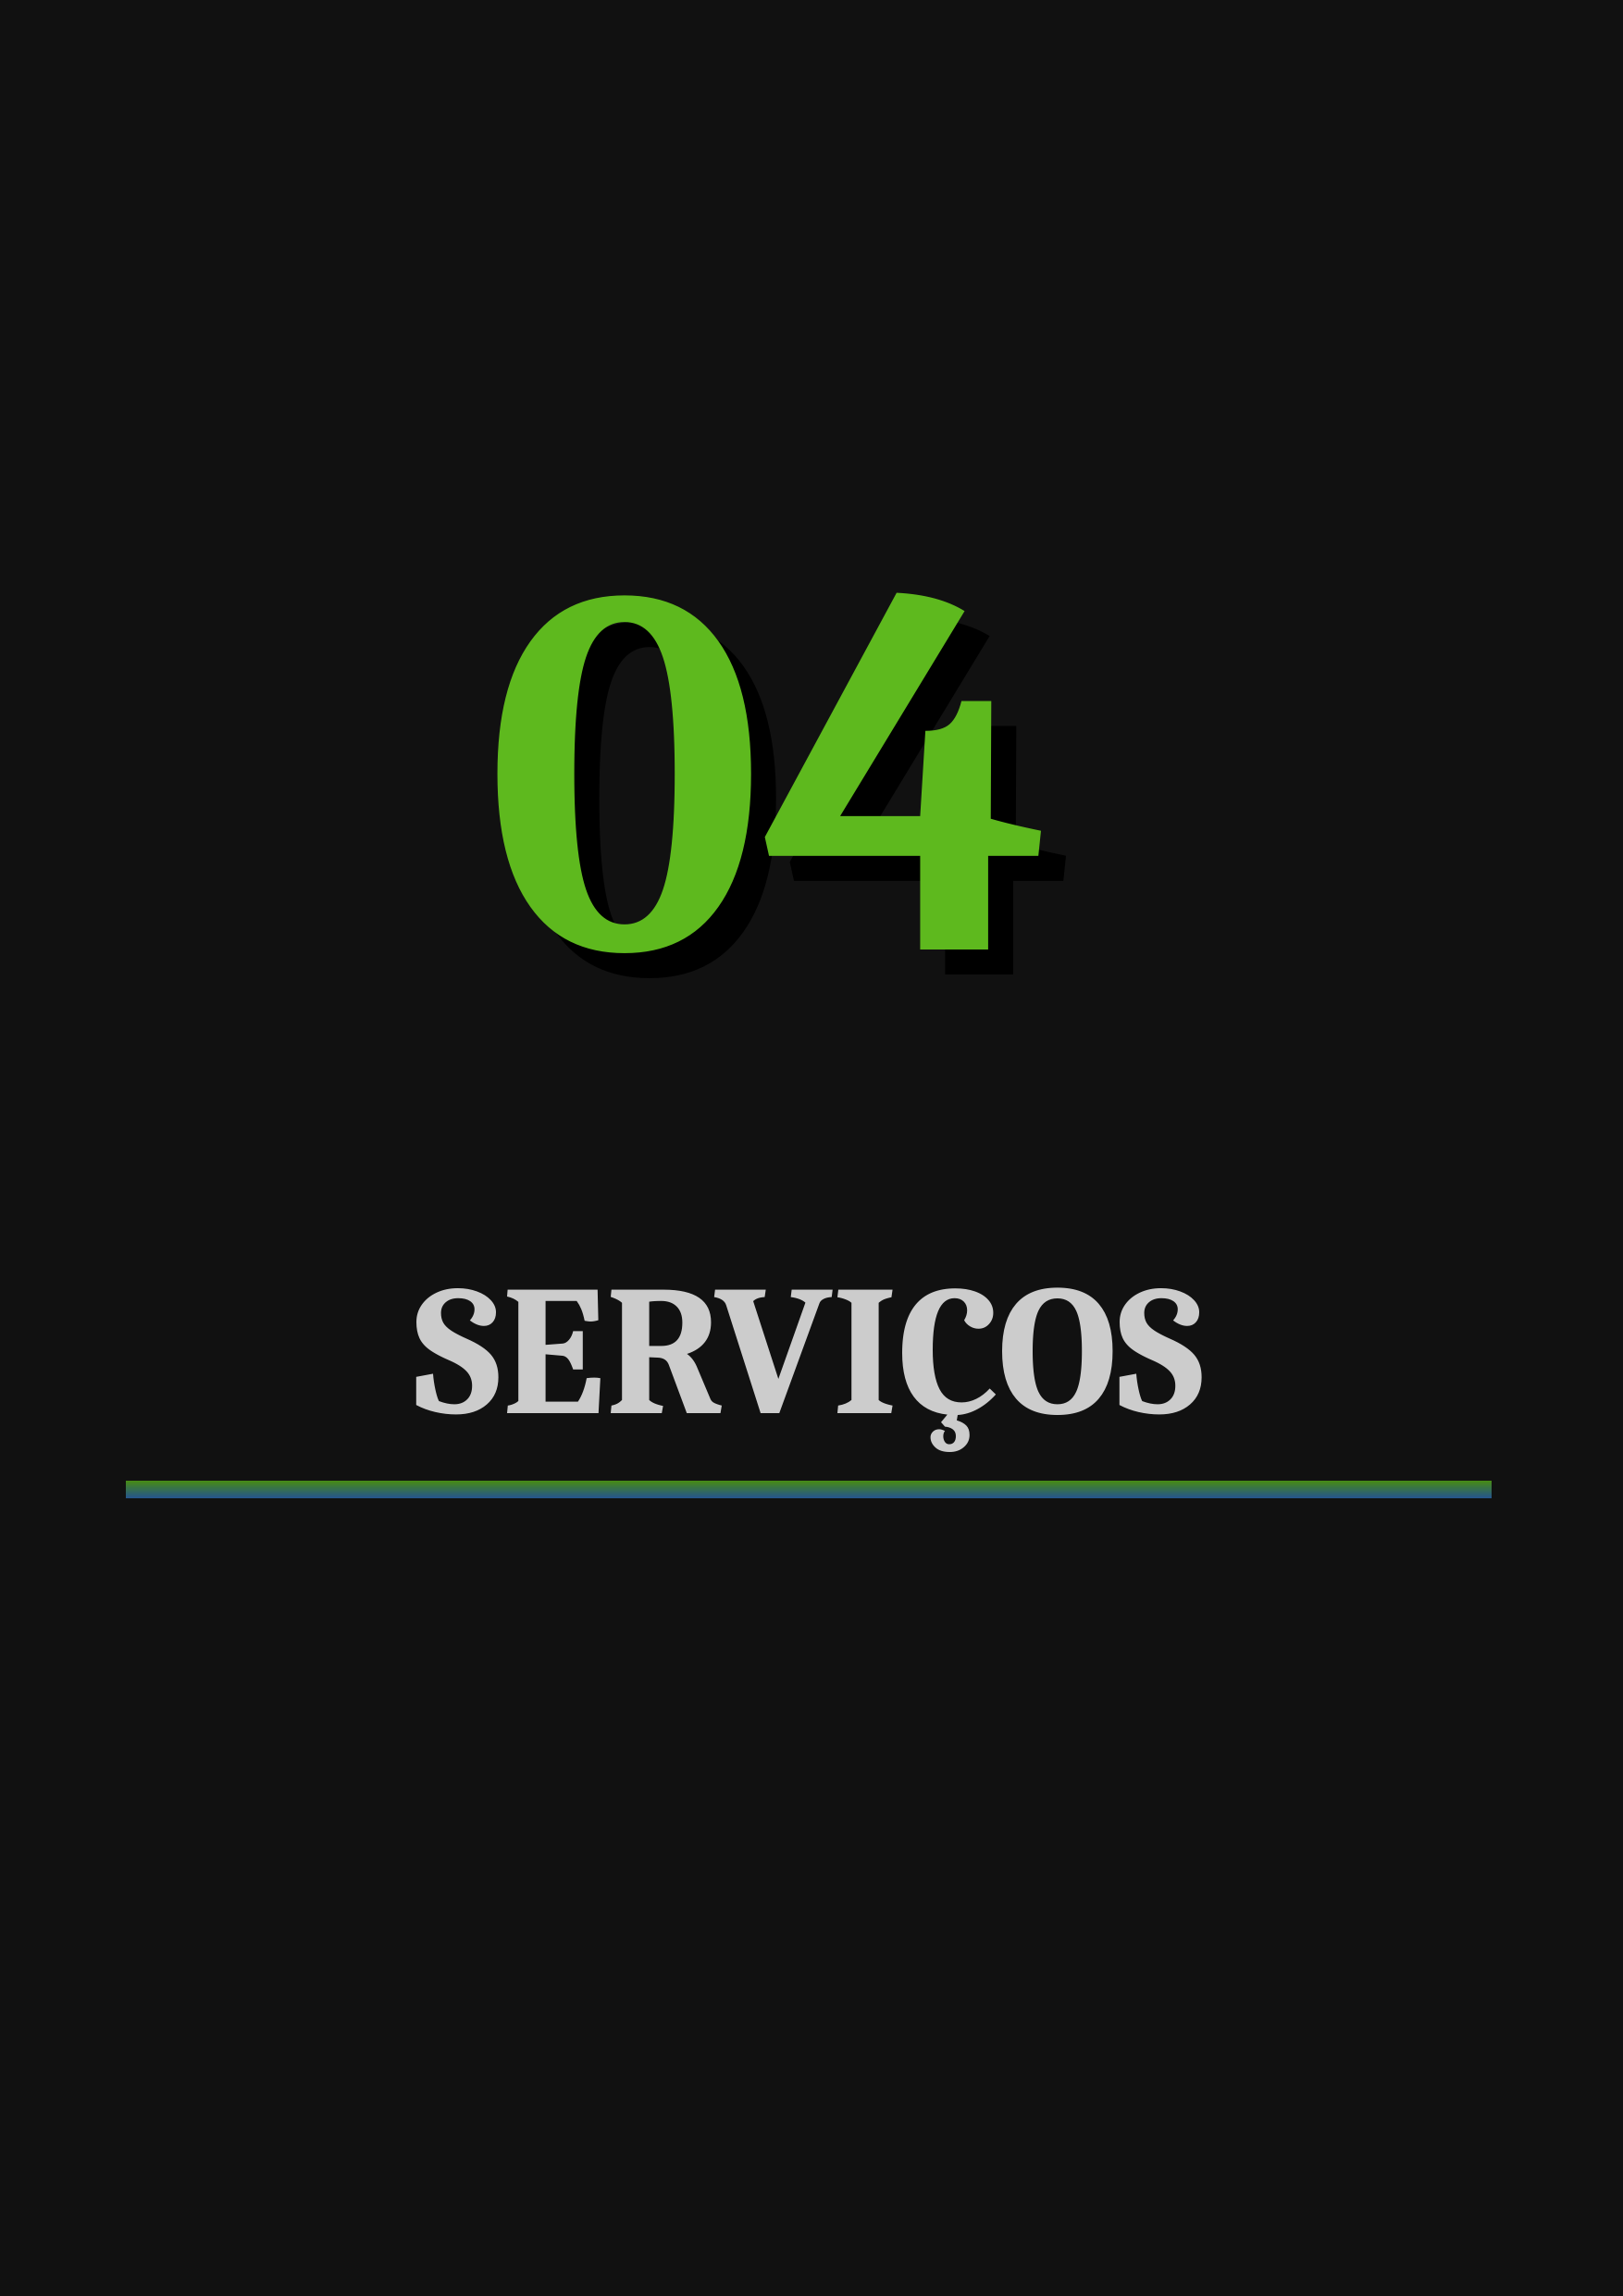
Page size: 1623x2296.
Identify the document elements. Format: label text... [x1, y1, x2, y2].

text_box SERVIÇOS [143, 1237, 1476, 1469]
text_box 04 [472, 465, 1230, 1094]
text_box [0, 0, 1623, 2296]
